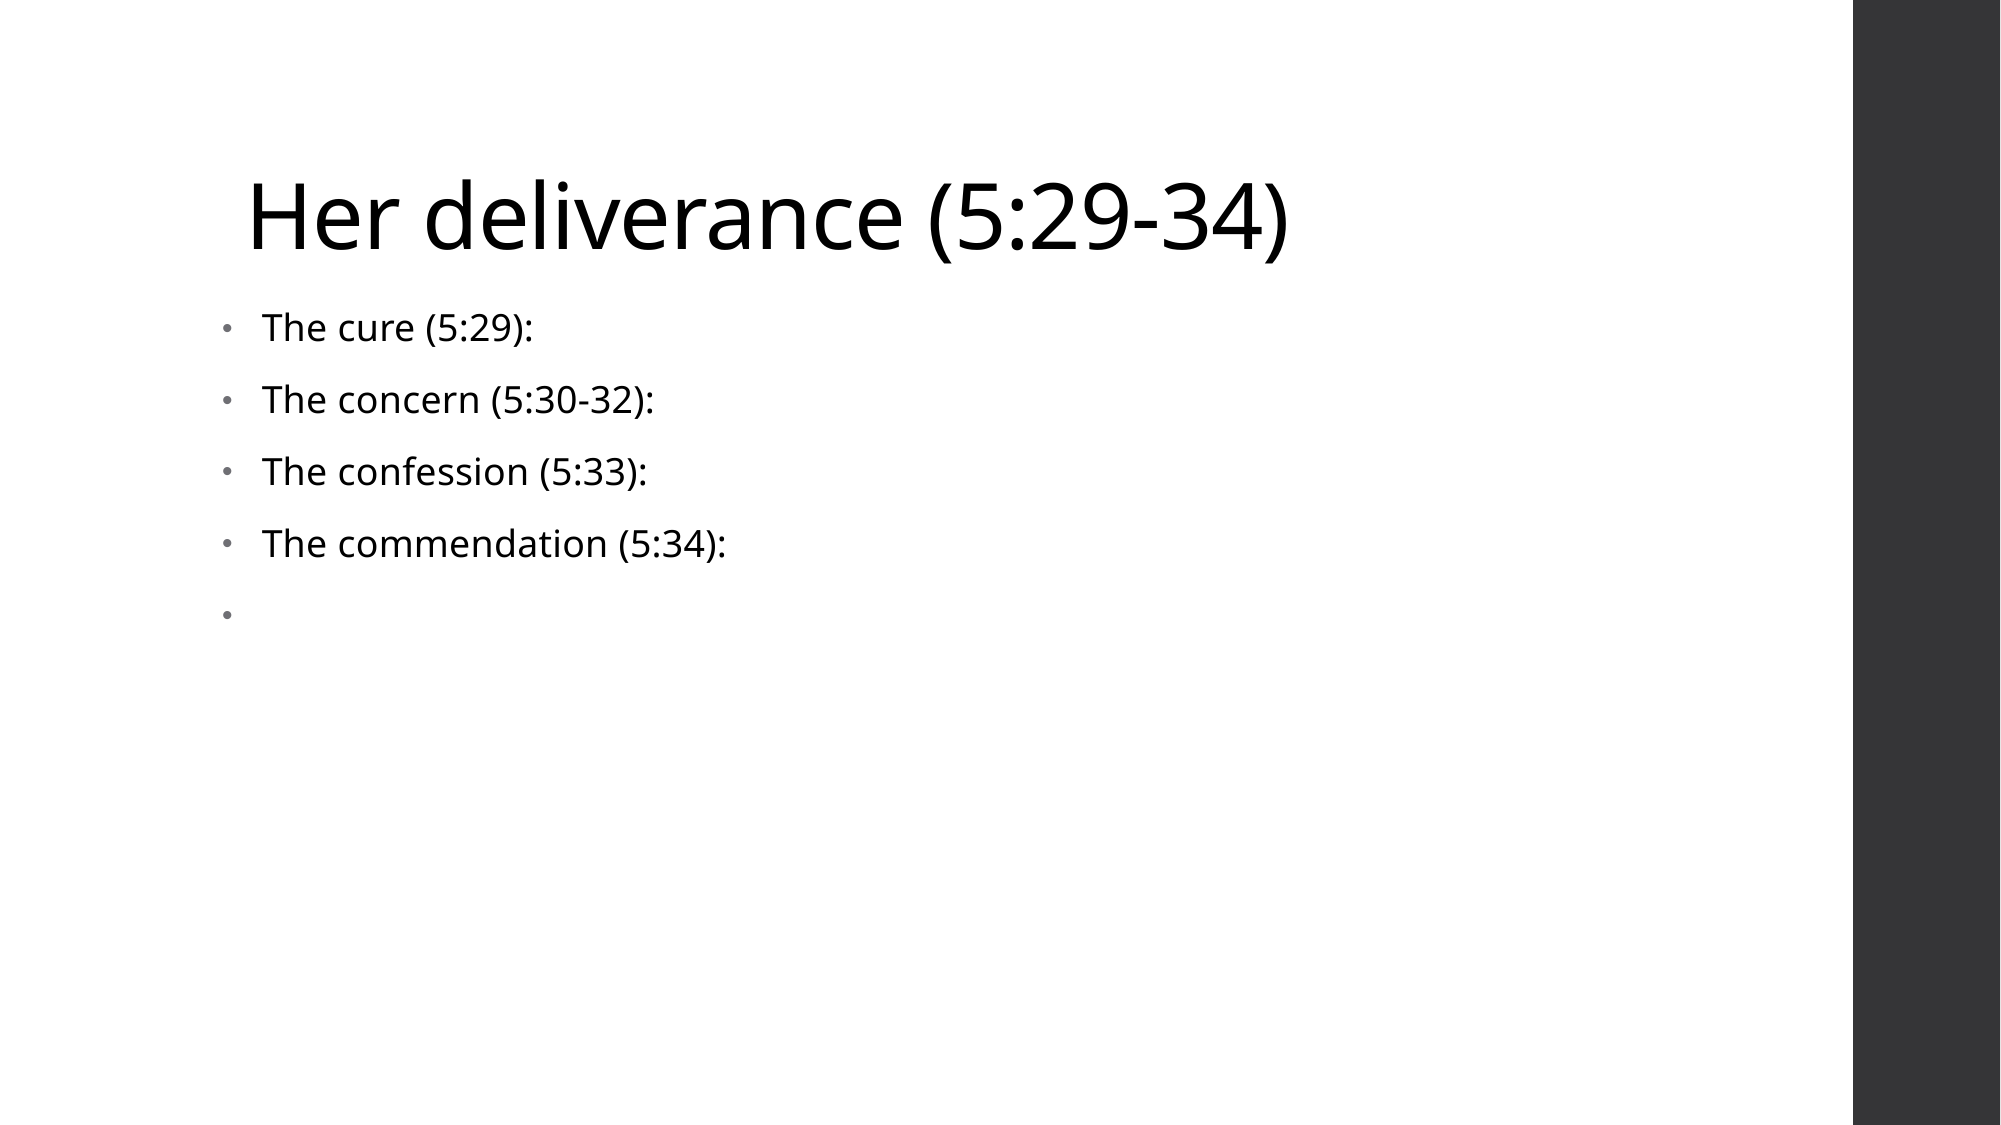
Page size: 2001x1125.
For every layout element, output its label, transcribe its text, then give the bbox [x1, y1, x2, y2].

title Her deliverance (5:29-34) [206, 60, 1797, 278]
list The cure (5:29): The concern (5:30-32): The confession (5:33): The commendation (5:34): [206, 299, 1617, 1014]
